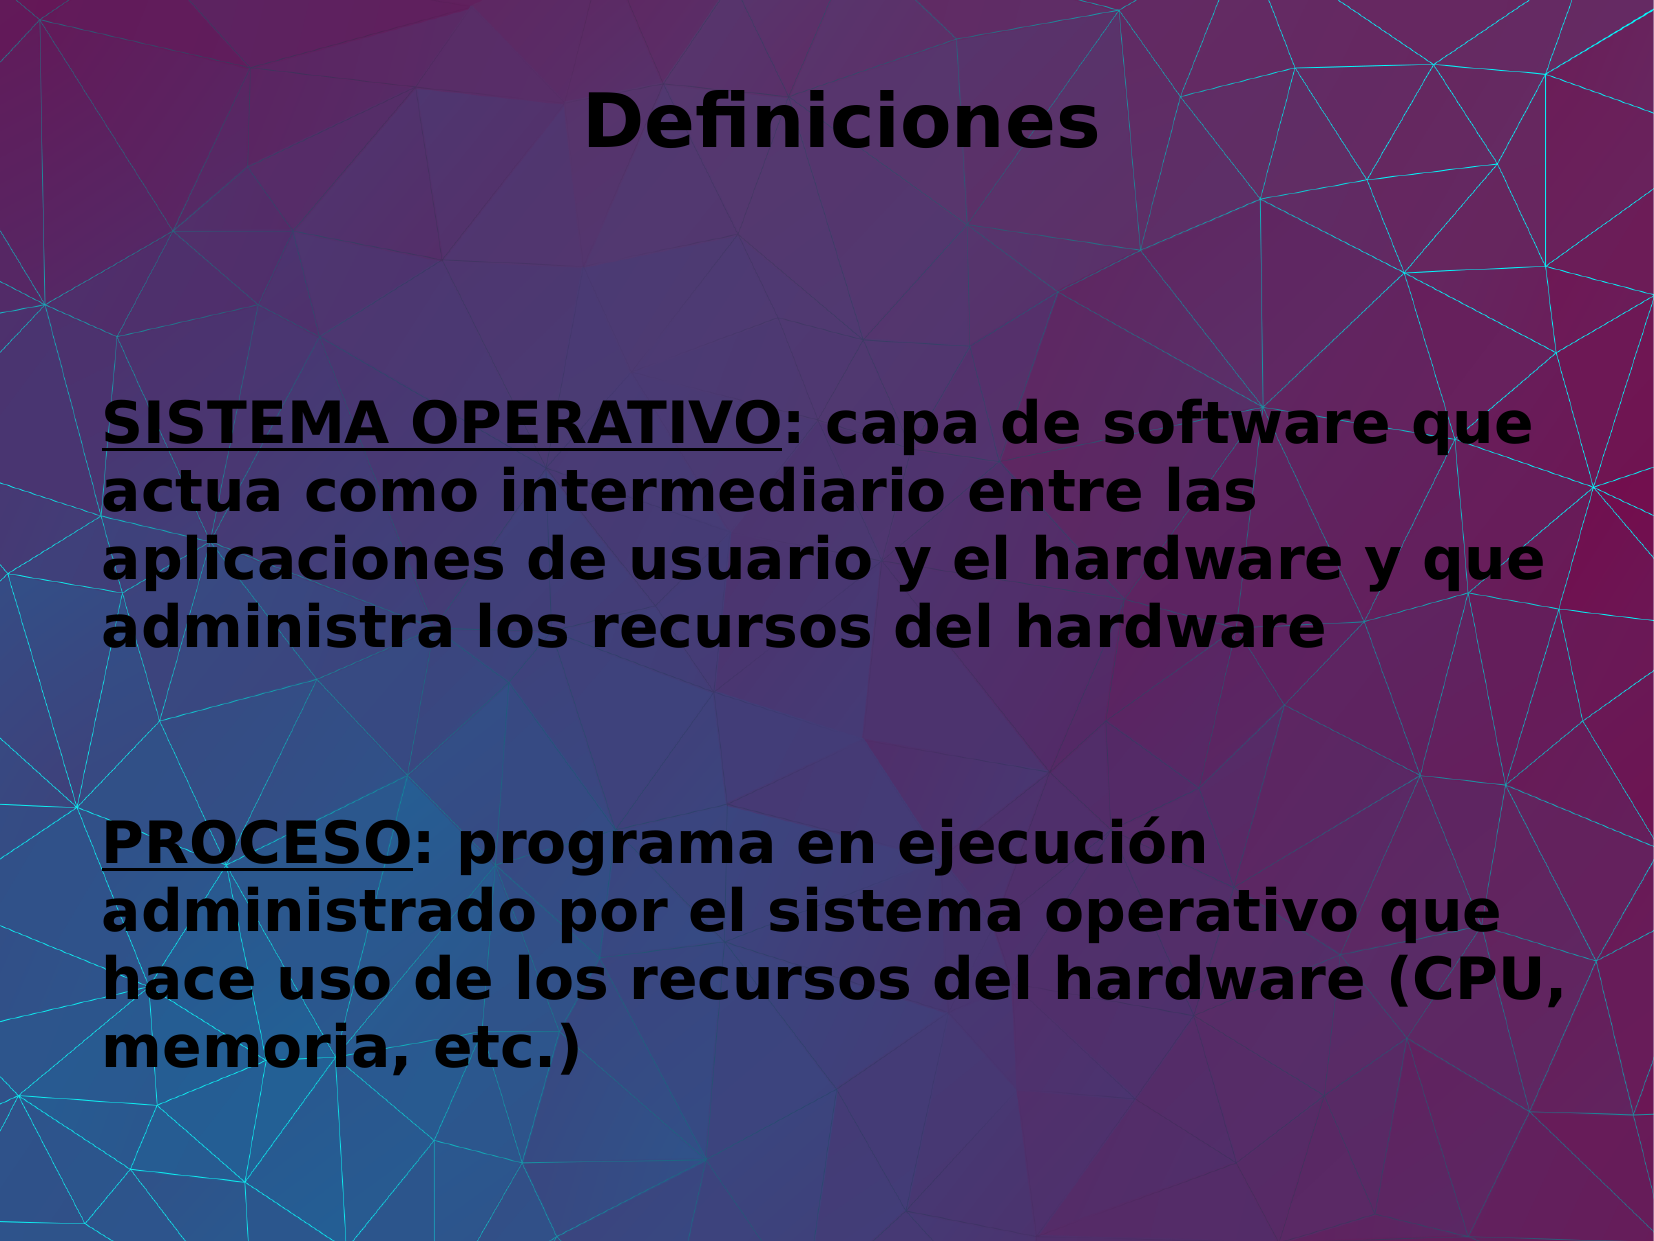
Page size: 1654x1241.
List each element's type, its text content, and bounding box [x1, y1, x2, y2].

title Definiciones [97, 17, 1587, 226]
title SISTEMA OPERATIVO: capa de software que actua como intermediario entre las aplicaciones de usuario y el hardware y que administra los recursos del hardware [101, 390, 1591, 662]
title PROCESO: programa en ejecución administrado por el sistema operativo que hace uso de los recursos del hardware (CPU, memoria, etc.) [101, 810, 1591, 1082]
picture [0, 0, 1654, 1241]
